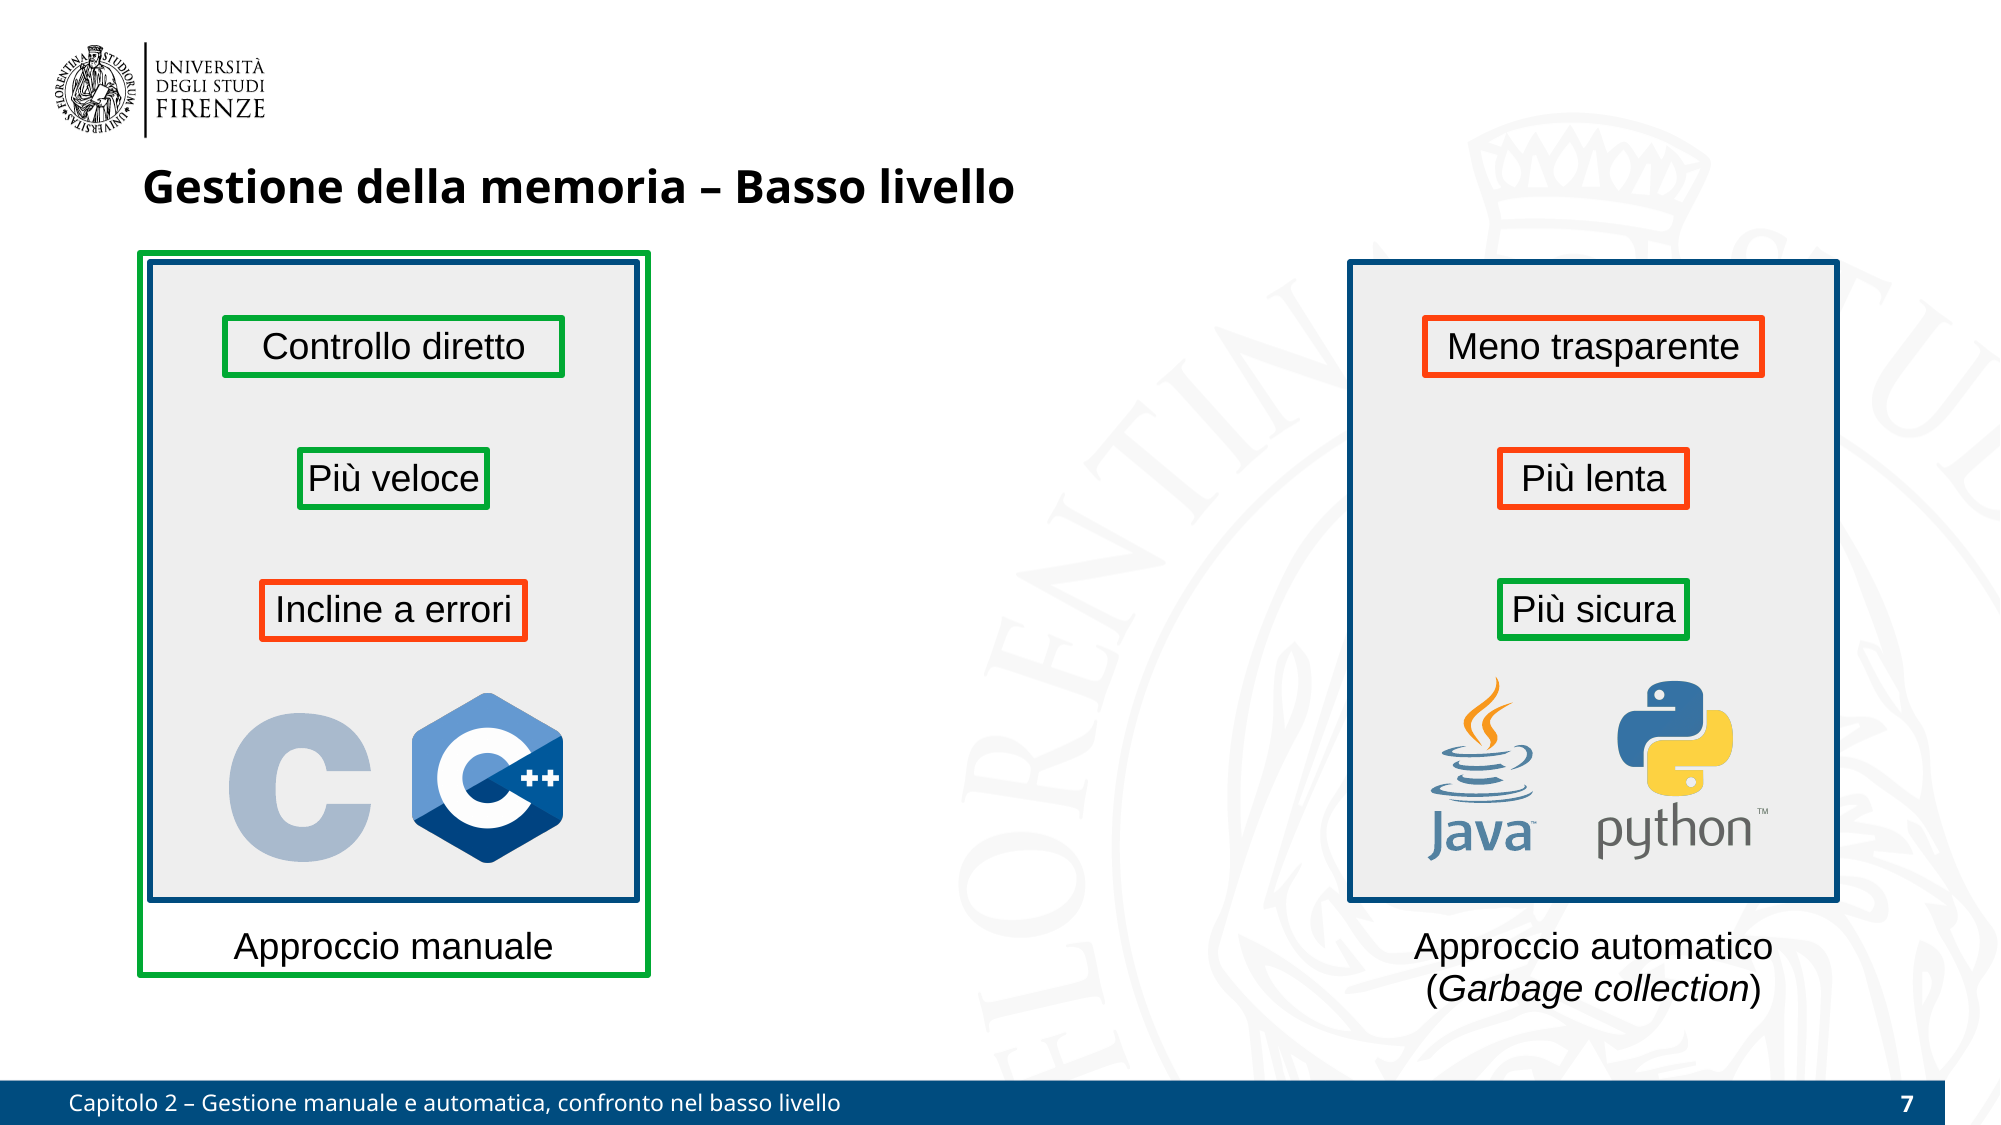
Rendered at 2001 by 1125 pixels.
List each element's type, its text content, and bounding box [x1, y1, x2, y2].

title Gestione della memoria – Basso livello [127, 157, 1570, 225]
list Capitolo 2 – Gestione manuale e automatica, confronto nel basso livello [53, 1083, 1715, 1125]
text_box Approccio manuale [150, 918, 638, 976]
text_box [140, 252, 648, 976]
text_box Più veloce [150, 450, 638, 507]
picture [0, 0, 2000, 1125]
text_box Controllo diretto [150, 318, 638, 376]
text_box Meno trasparente [1350, 318, 1838, 376]
text_box Incline a errori [150, 580, 638, 638]
text_box Più sicura [1350, 580, 1838, 638]
text_box [1349, 262, 1838, 900]
text_box Approccio automatico (Garbage collection) [1350, 918, 1838, 1017]
text_box Più lenta [1350, 450, 1838, 507]
